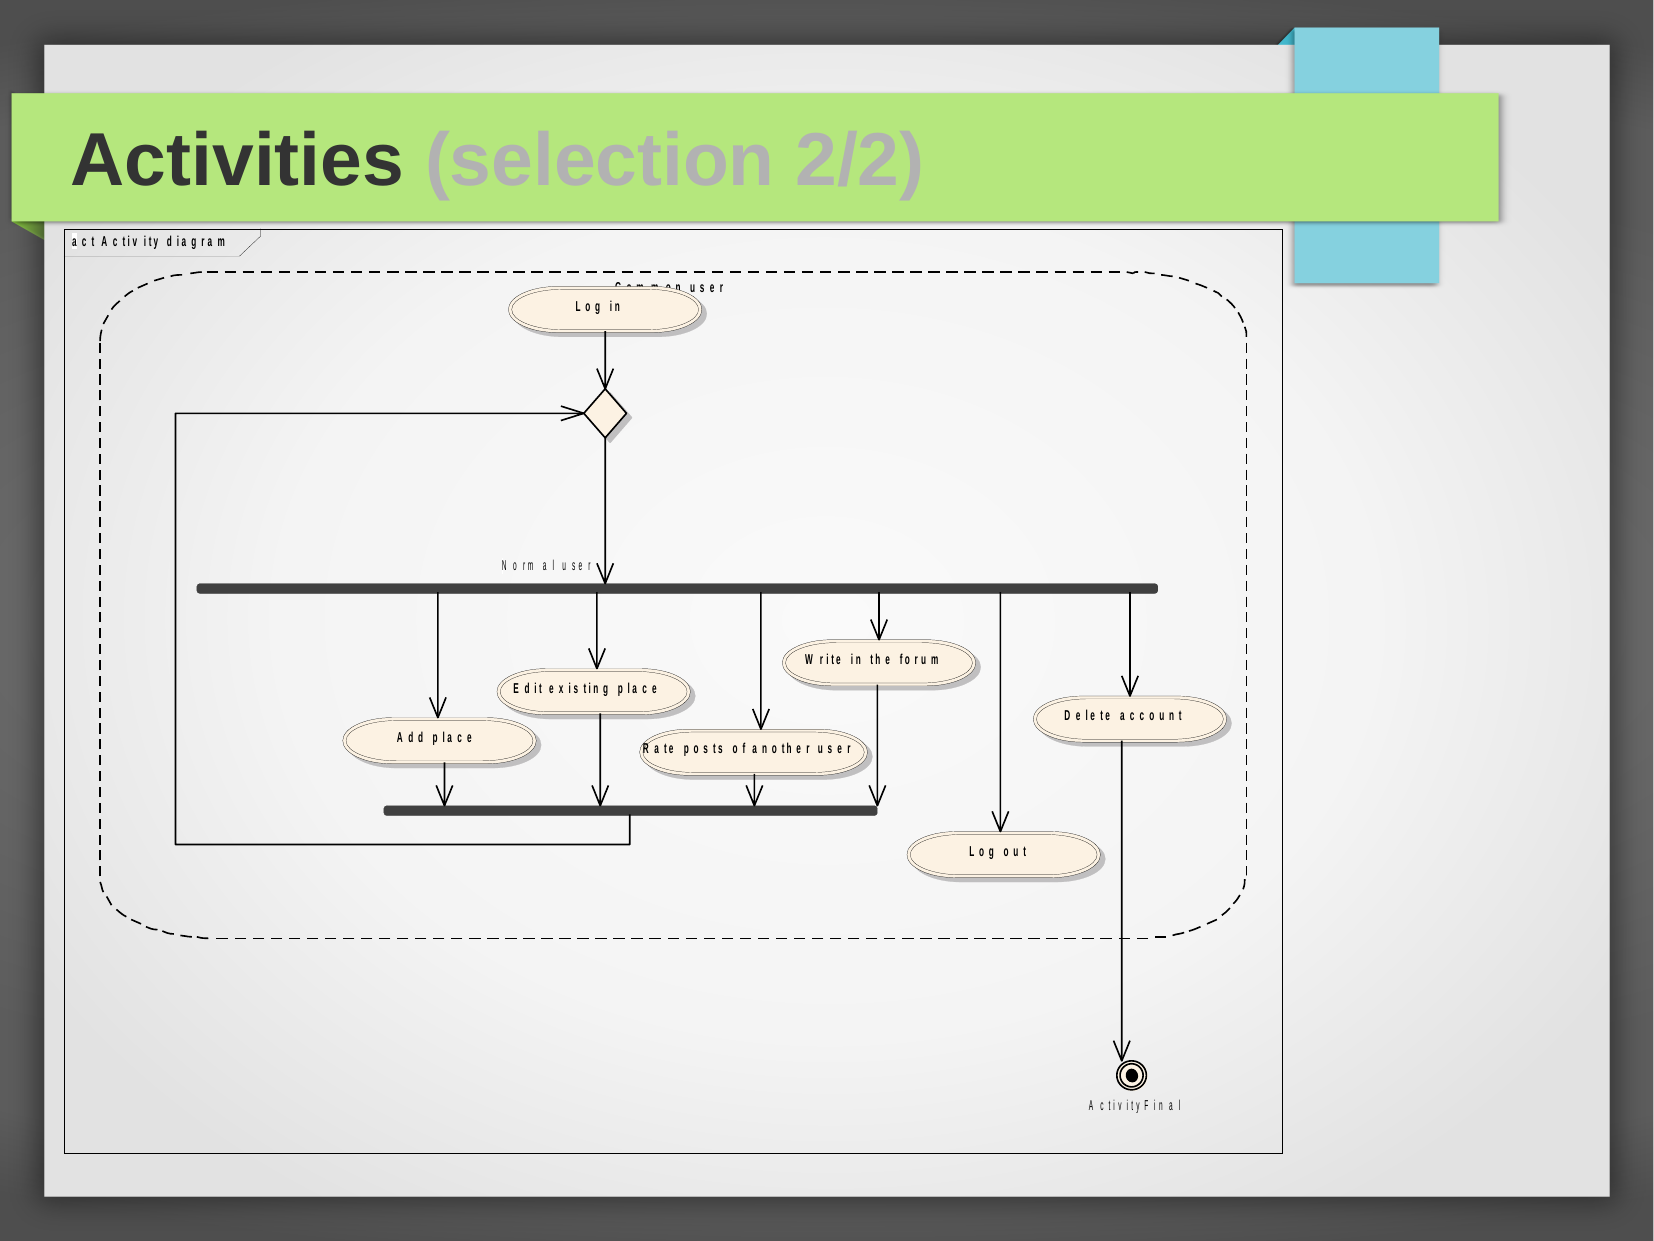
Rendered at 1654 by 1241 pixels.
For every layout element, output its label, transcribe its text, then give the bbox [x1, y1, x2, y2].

title Activities (selection 2/2) [70, 106, 1229, 213]
picture [0, 0, 1654, 1241]
